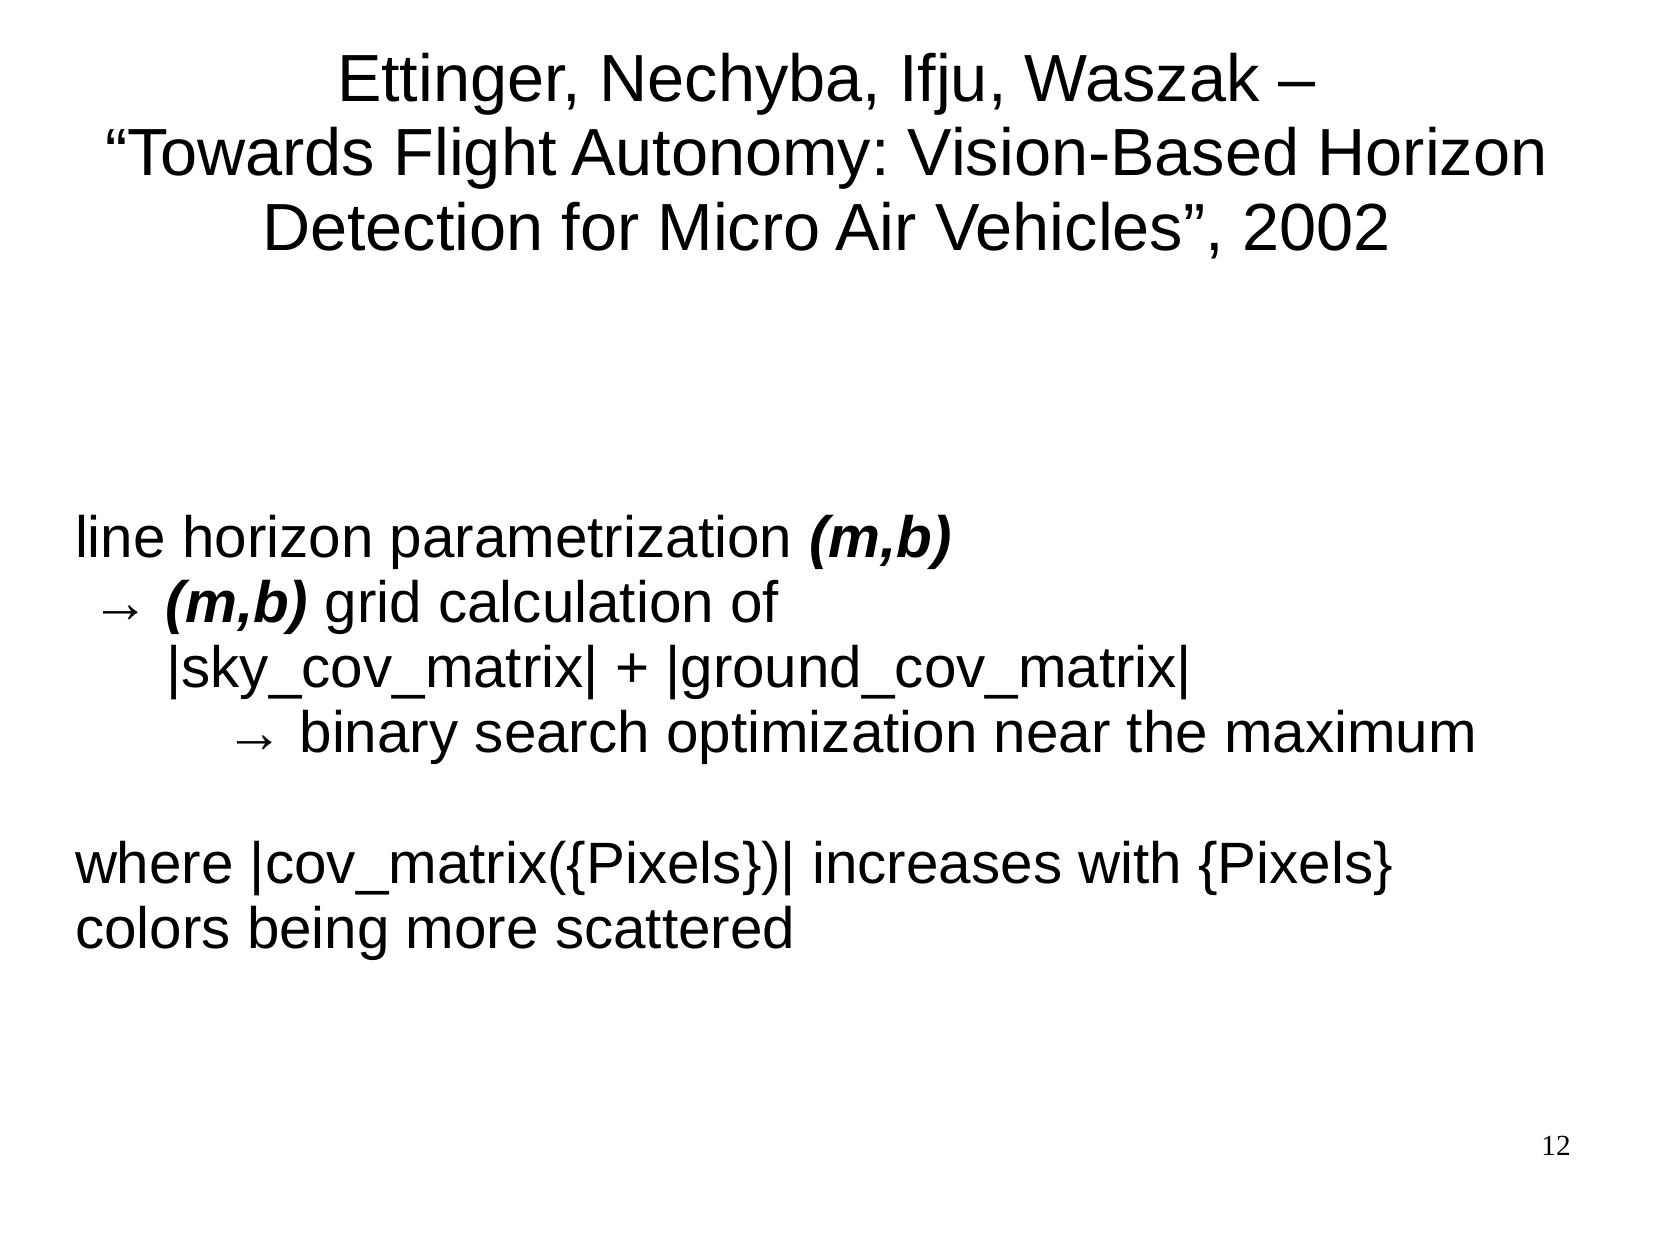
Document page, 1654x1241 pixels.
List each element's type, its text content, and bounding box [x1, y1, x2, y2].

title Ettinger, Nechyba, Ifju, Waszak – “Towards Flight Autonomy: Vision-Based Horizon Detection for Micro Air Vehicles”, 2002 [82, 40, 1571, 265]
subtitle line horizon parametrization (m,b) → (m,b) grid calculation of |sky_cov_matrix| + |ground_cov_matrix| → binary search optimization near the maximum where |cov_matrix({Pixels})| increases with {Pixels} colors being more scattered [75, 372, 1531, 1093]
